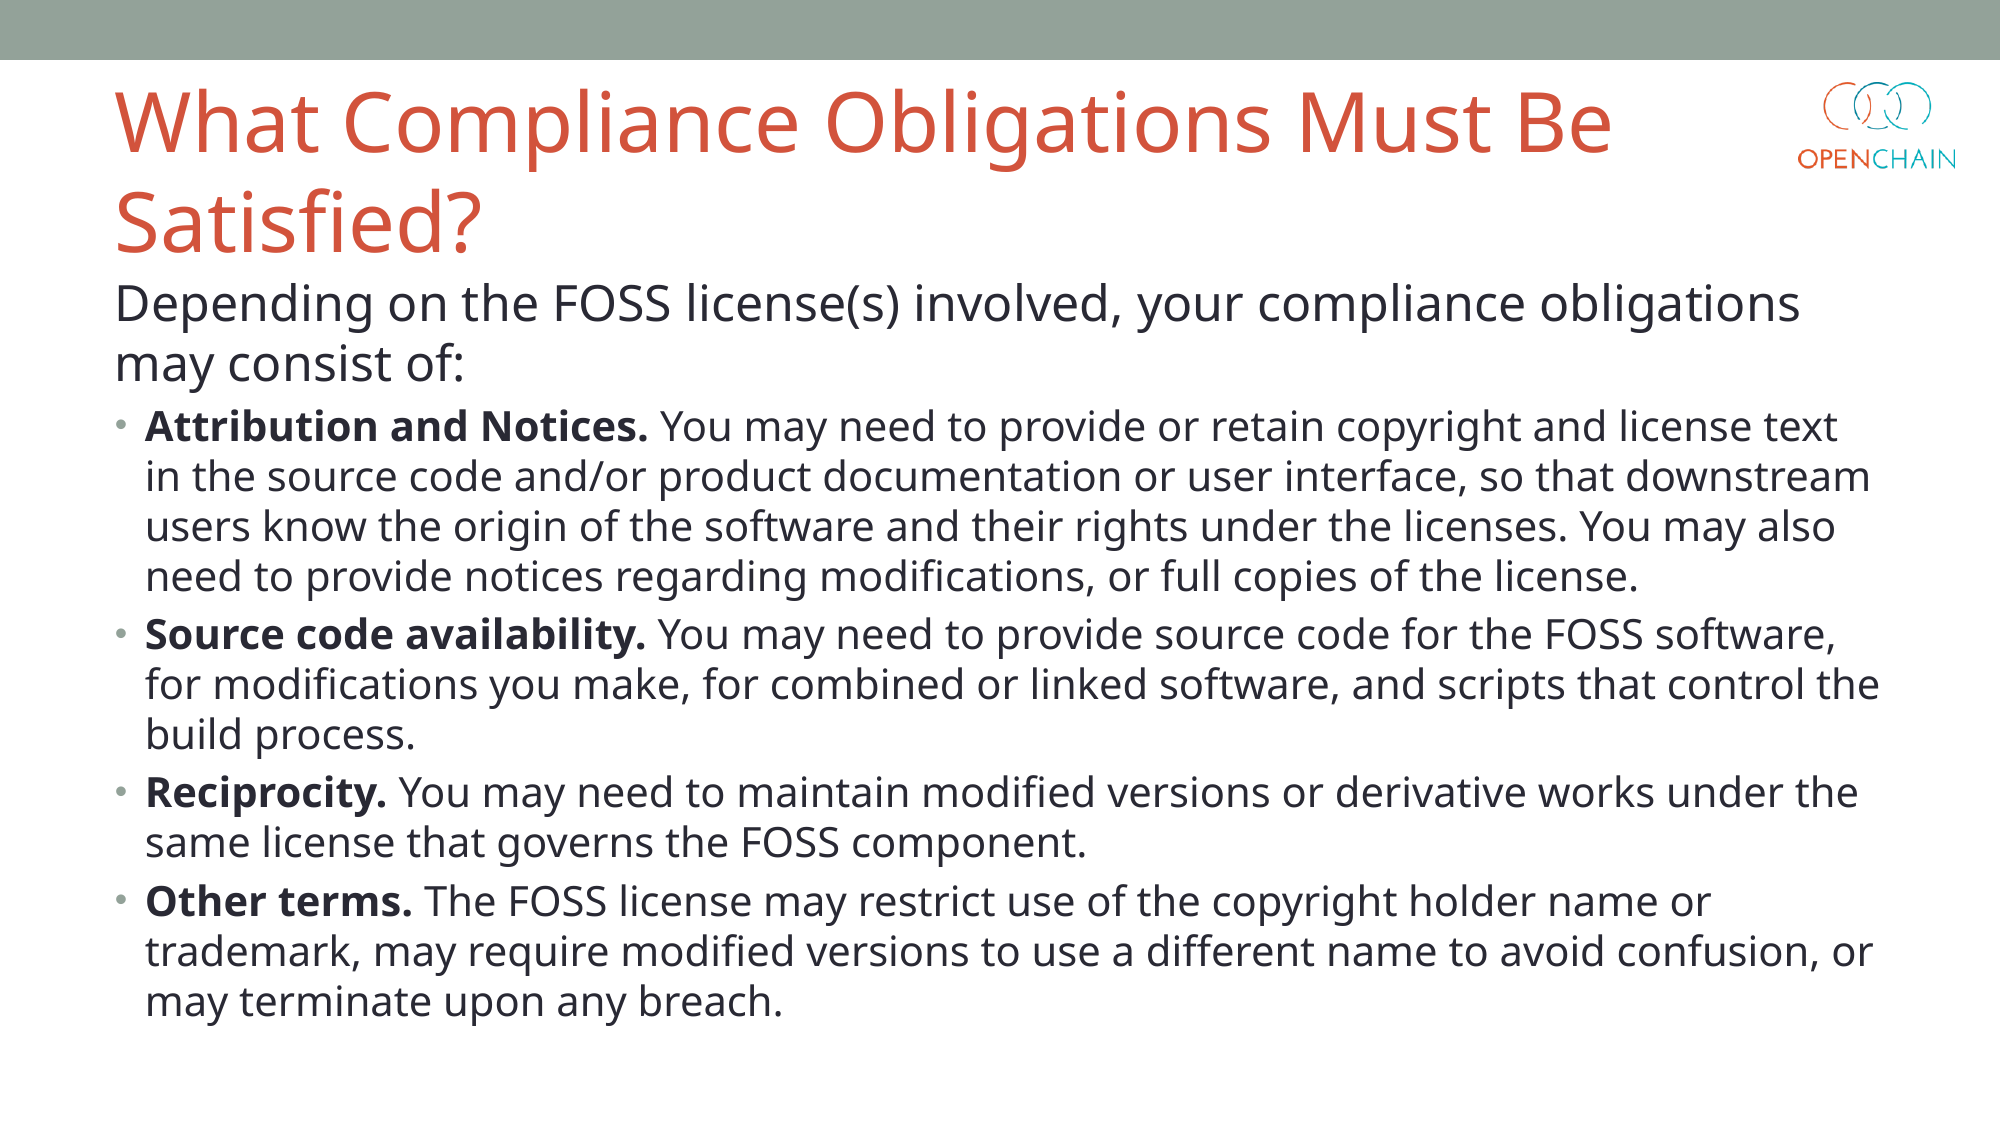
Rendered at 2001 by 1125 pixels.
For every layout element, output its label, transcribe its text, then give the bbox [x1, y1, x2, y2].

text_box Depending on the FOSS license(s) involved, your compliance obligations may consist of: Attribution and Notices. You may need to provide or retain copyright and license text in the source code and/or product documentation or user interface, so that downstream users know the origin of the software and their rights under the licenses. You may also need to provide notices regarding modifications, or full copies of the license. Source code availability. You may need to provide source code for the FOSS software, for modifications you make, for combined or linked software, and scripts that control the build process. Reciprocity. You may need to maintain modified versions or derivative works under the same license that governs the FOSS component. Other terms. The FOSS license may restrict use of the copyright holder name or trademark, may require modified versions to use a different name to avoid confusion, or may terminate upon any breach. [99, 263, 1900, 1064]
picture [1798, 82, 1955, 169]
text_box What Compliance Obligations Must Be Satisfied? [99, 87, 1900, 250]
